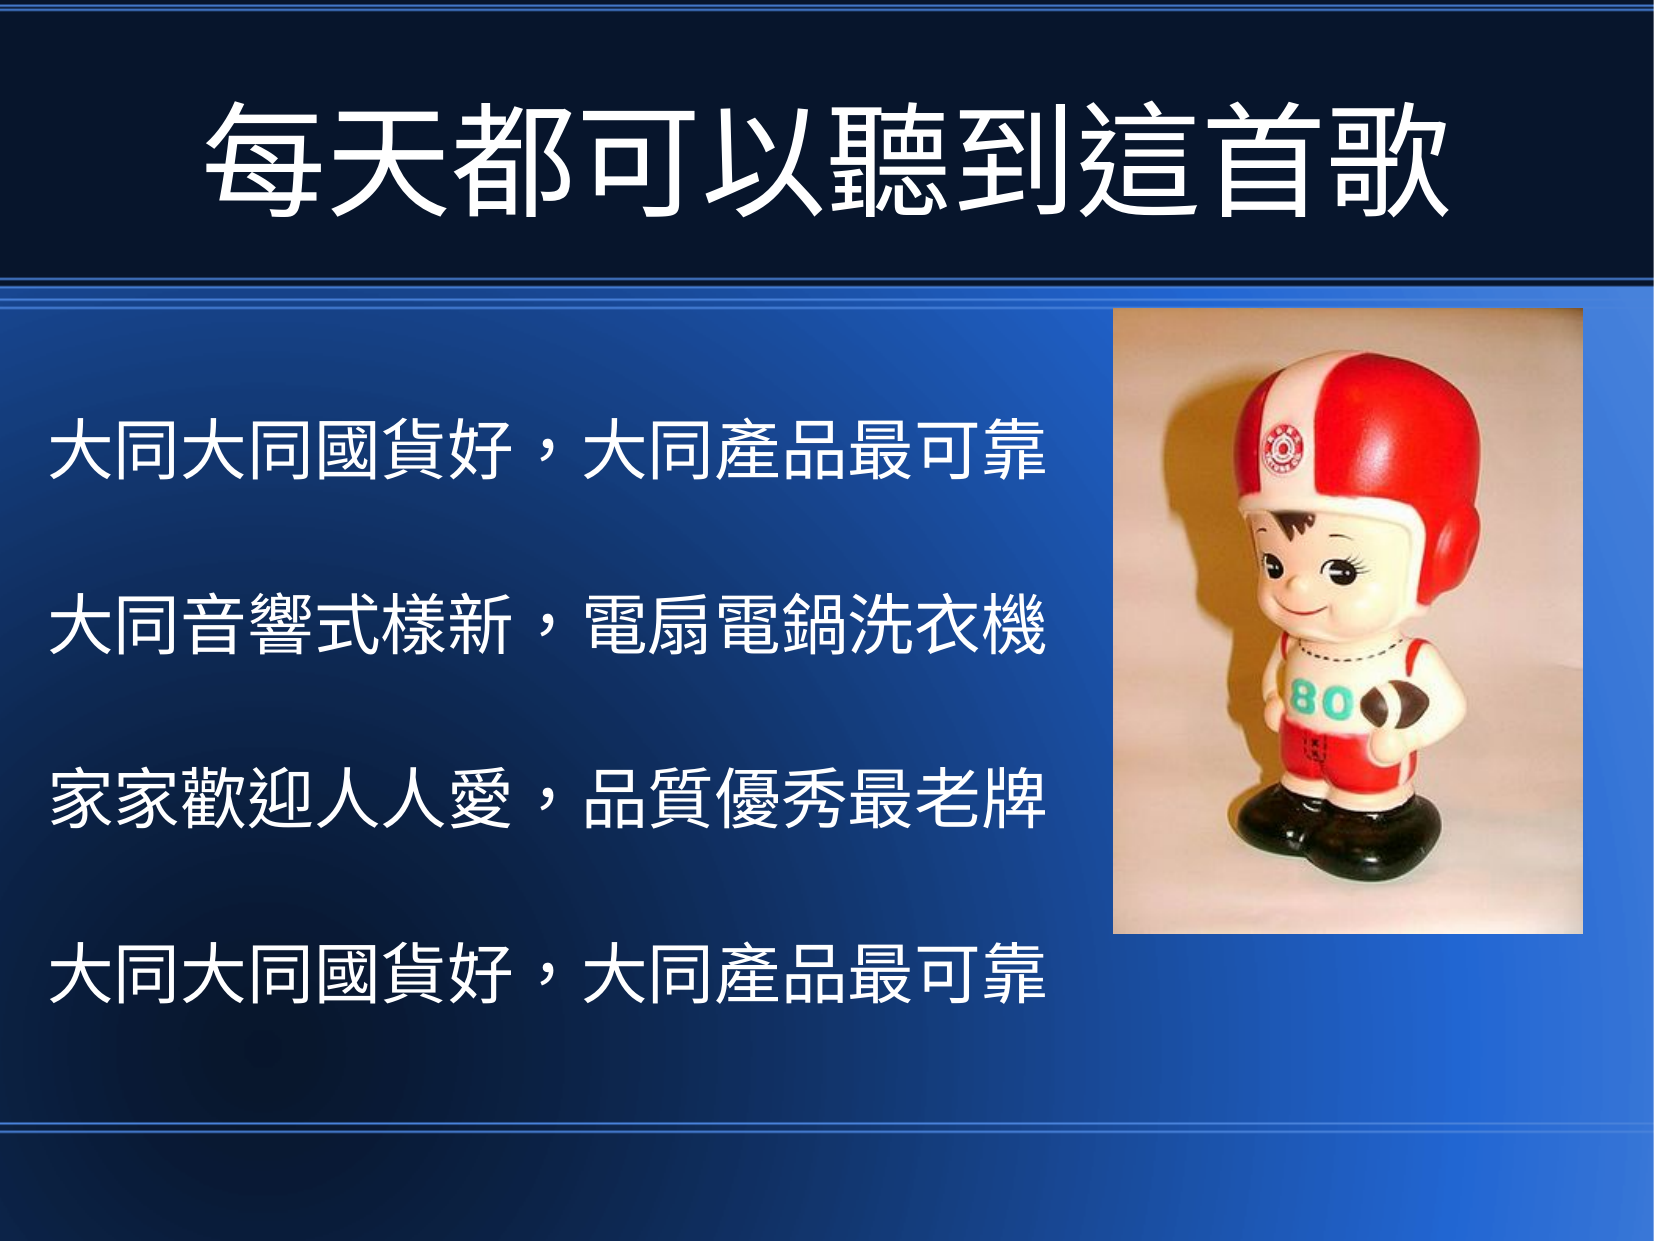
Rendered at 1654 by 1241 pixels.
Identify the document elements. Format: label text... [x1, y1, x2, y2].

title 每天都可以聽到這首歌 [82, 49, 1571, 257]
list 大同大同國貨好，大同產品最可靠 大同音響式樣新，電扇電鍋洗衣機 家家歡迎人人愛，品質優秀最老牌 大同大同國貨好，大同產品最可靠 [47, 348, 1382, 1241]
picture [0, 0, 1654, 1241]
